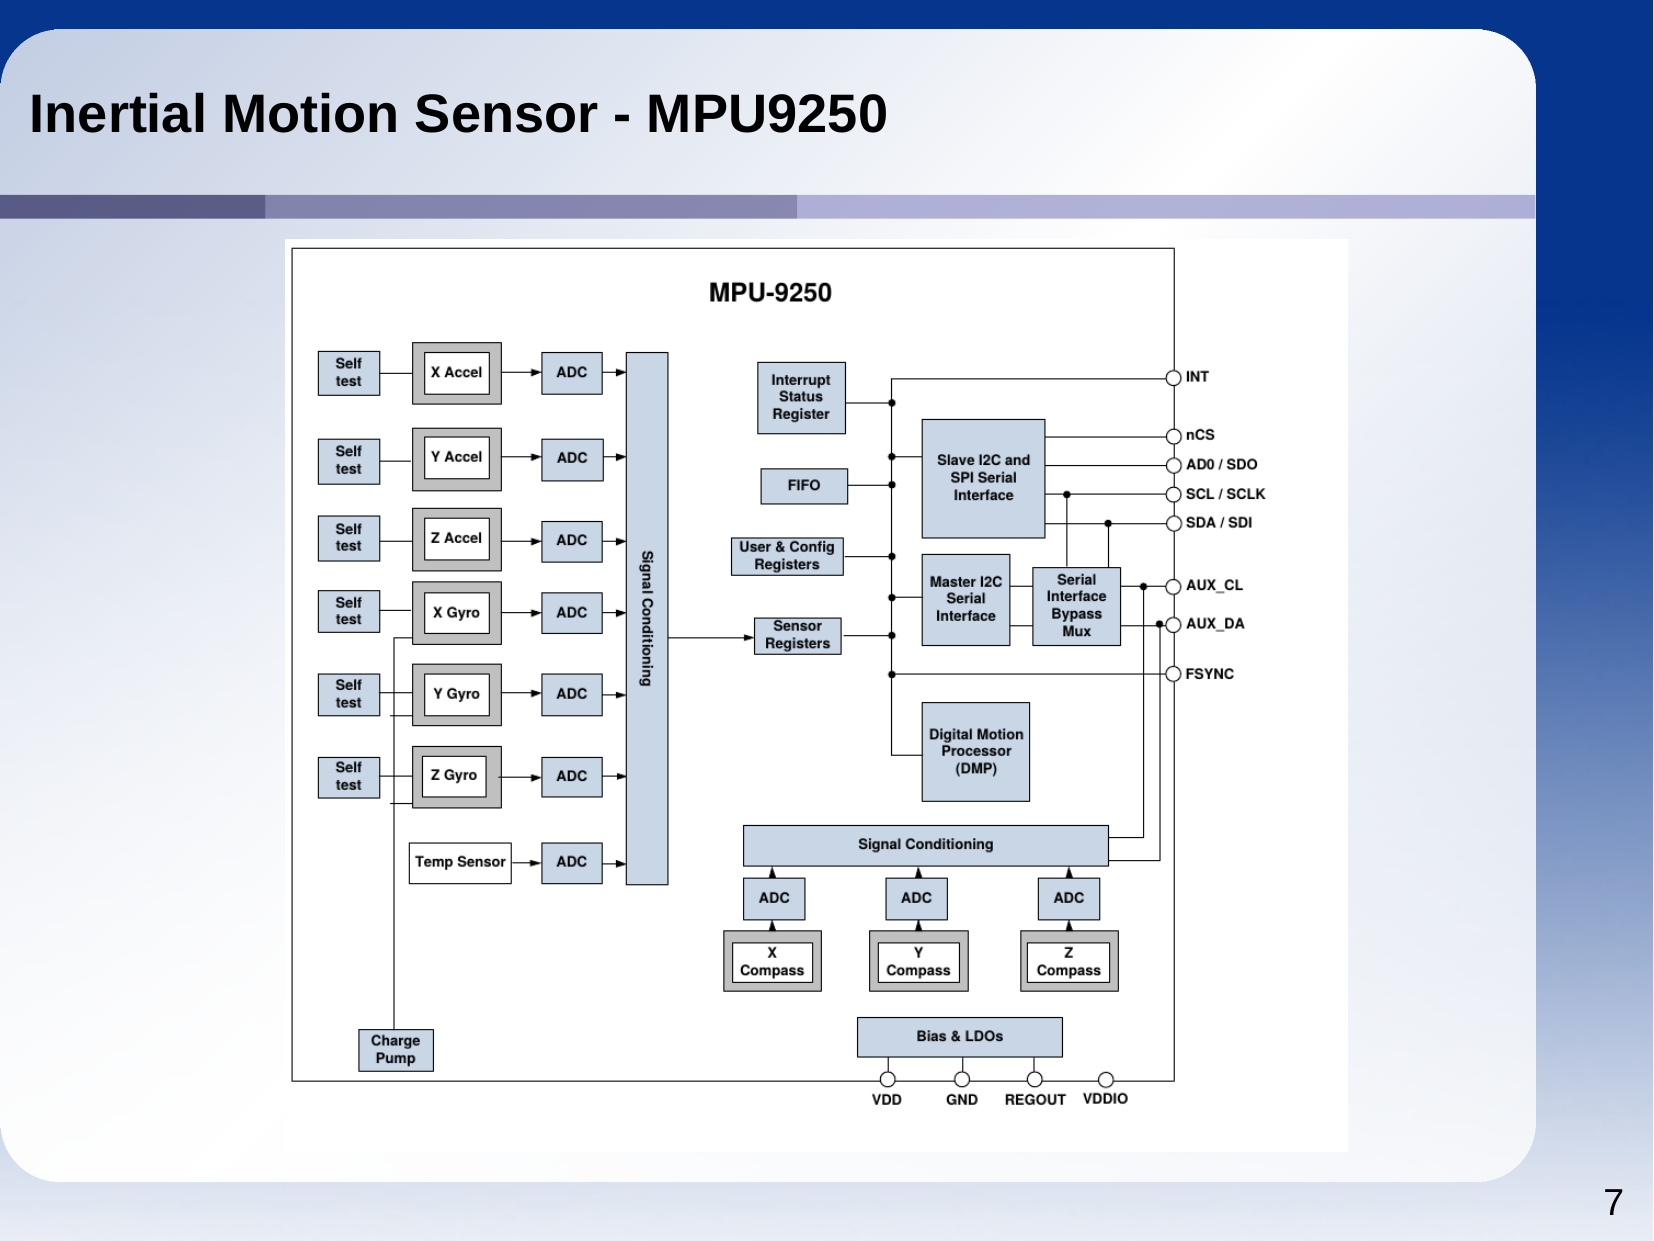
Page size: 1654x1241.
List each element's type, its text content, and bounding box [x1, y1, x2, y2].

picture [285, 239, 1348, 1152]
title Inertial Motion Sensor - MPU9250 [29, 49, 1506, 178]
picture [0, 0, 1654, 1241]
